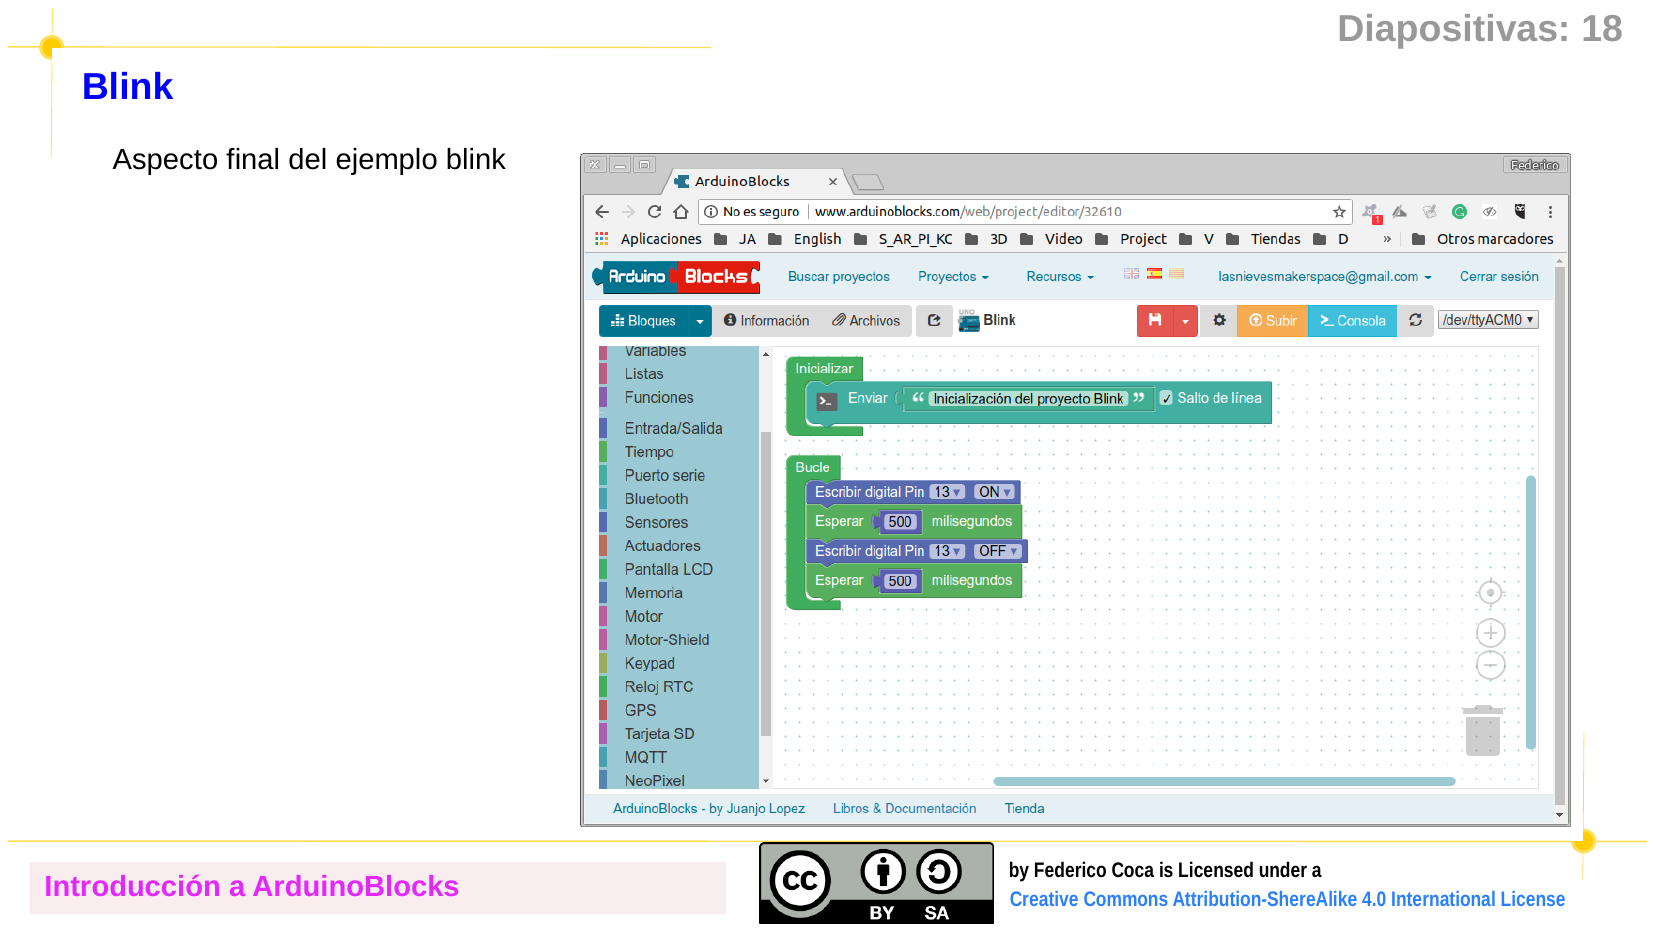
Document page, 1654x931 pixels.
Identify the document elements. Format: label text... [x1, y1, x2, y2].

text_box Introducción a ArduinoBlocks [29, 862, 727, 915]
text_box Aspecto final del ejemplo blink [97, 135, 1268, 282]
text_box Blink [67, 58, 1207, 116]
picture [580, 153, 1571, 827]
text_box Diapositivas: 18 [1322, 0, 1644, 57]
